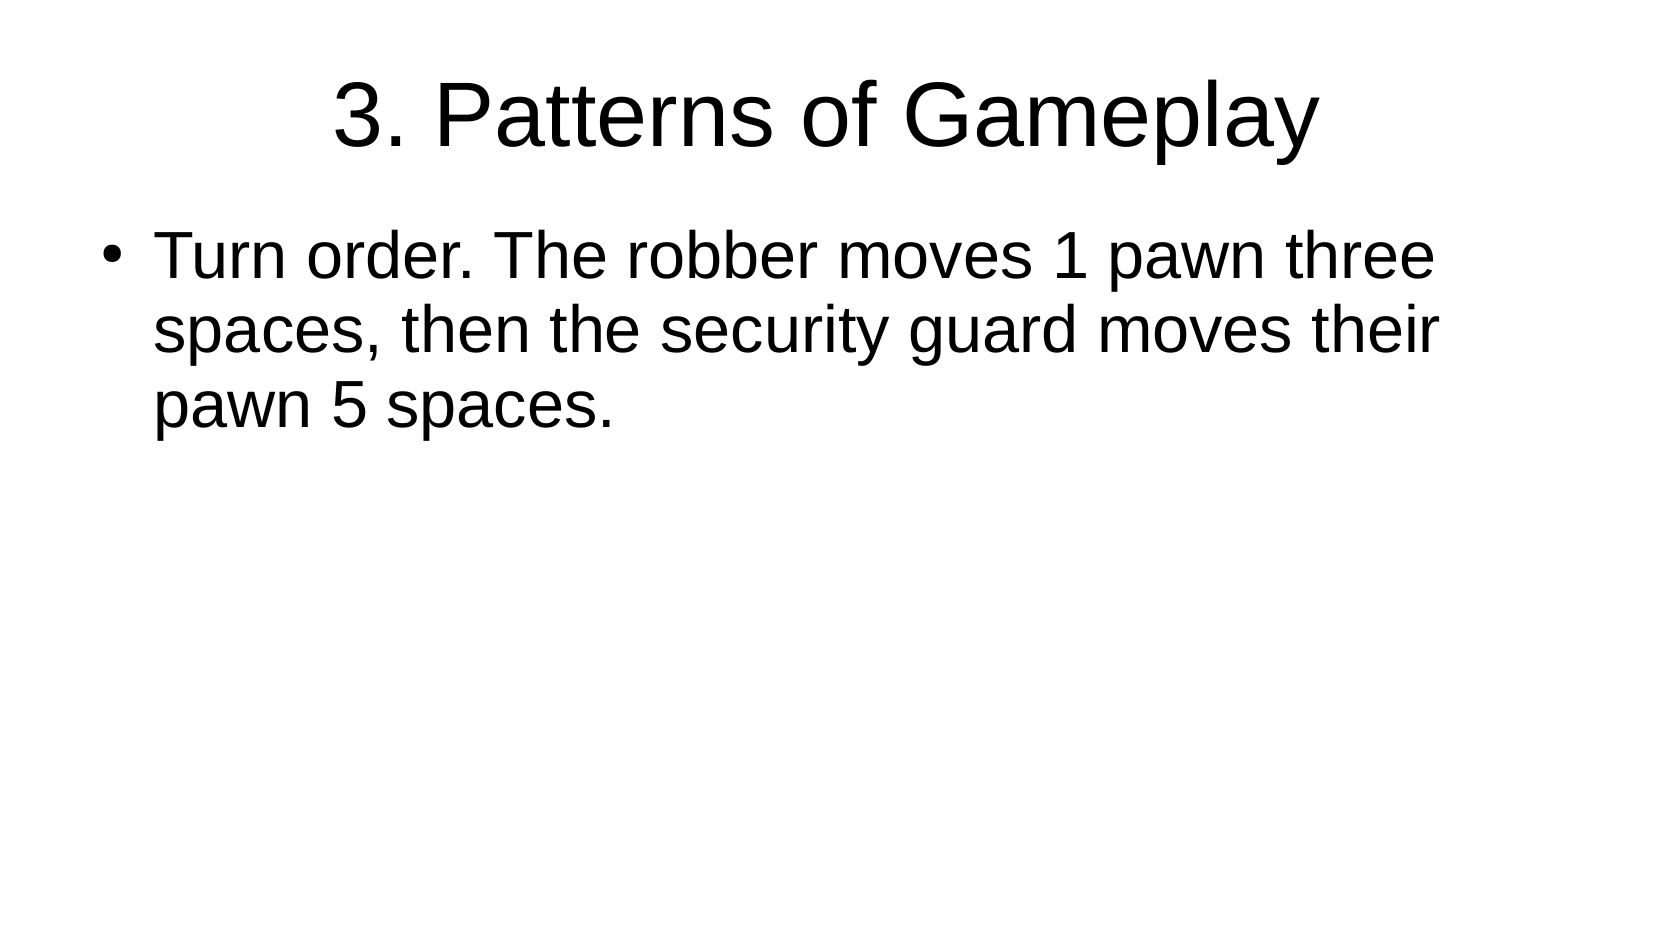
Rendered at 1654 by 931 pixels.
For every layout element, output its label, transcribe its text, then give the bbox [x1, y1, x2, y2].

title 3. Patterns of Gameplay [82, 37, 1571, 193]
list Turn order. The robber moves 1 pawn three spaces, then the security guard moves their pawn 5 spaces. [82, 217, 1571, 758]
